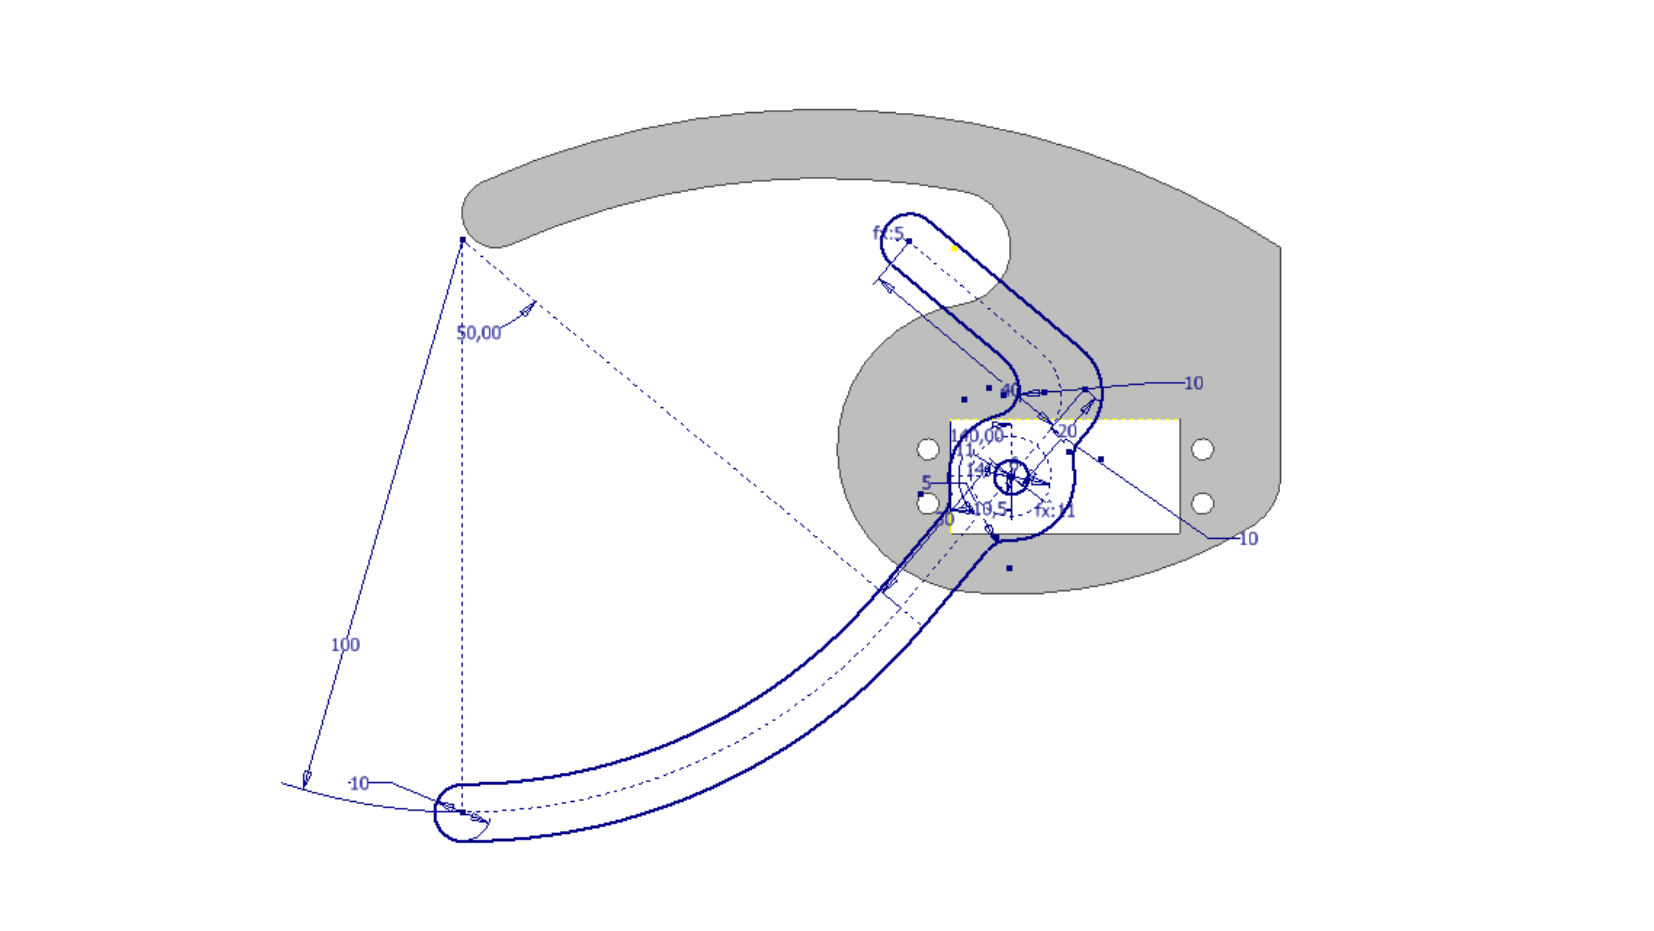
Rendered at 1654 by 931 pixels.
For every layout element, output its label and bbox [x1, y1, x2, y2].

picture [200, 19, 1437, 910]
